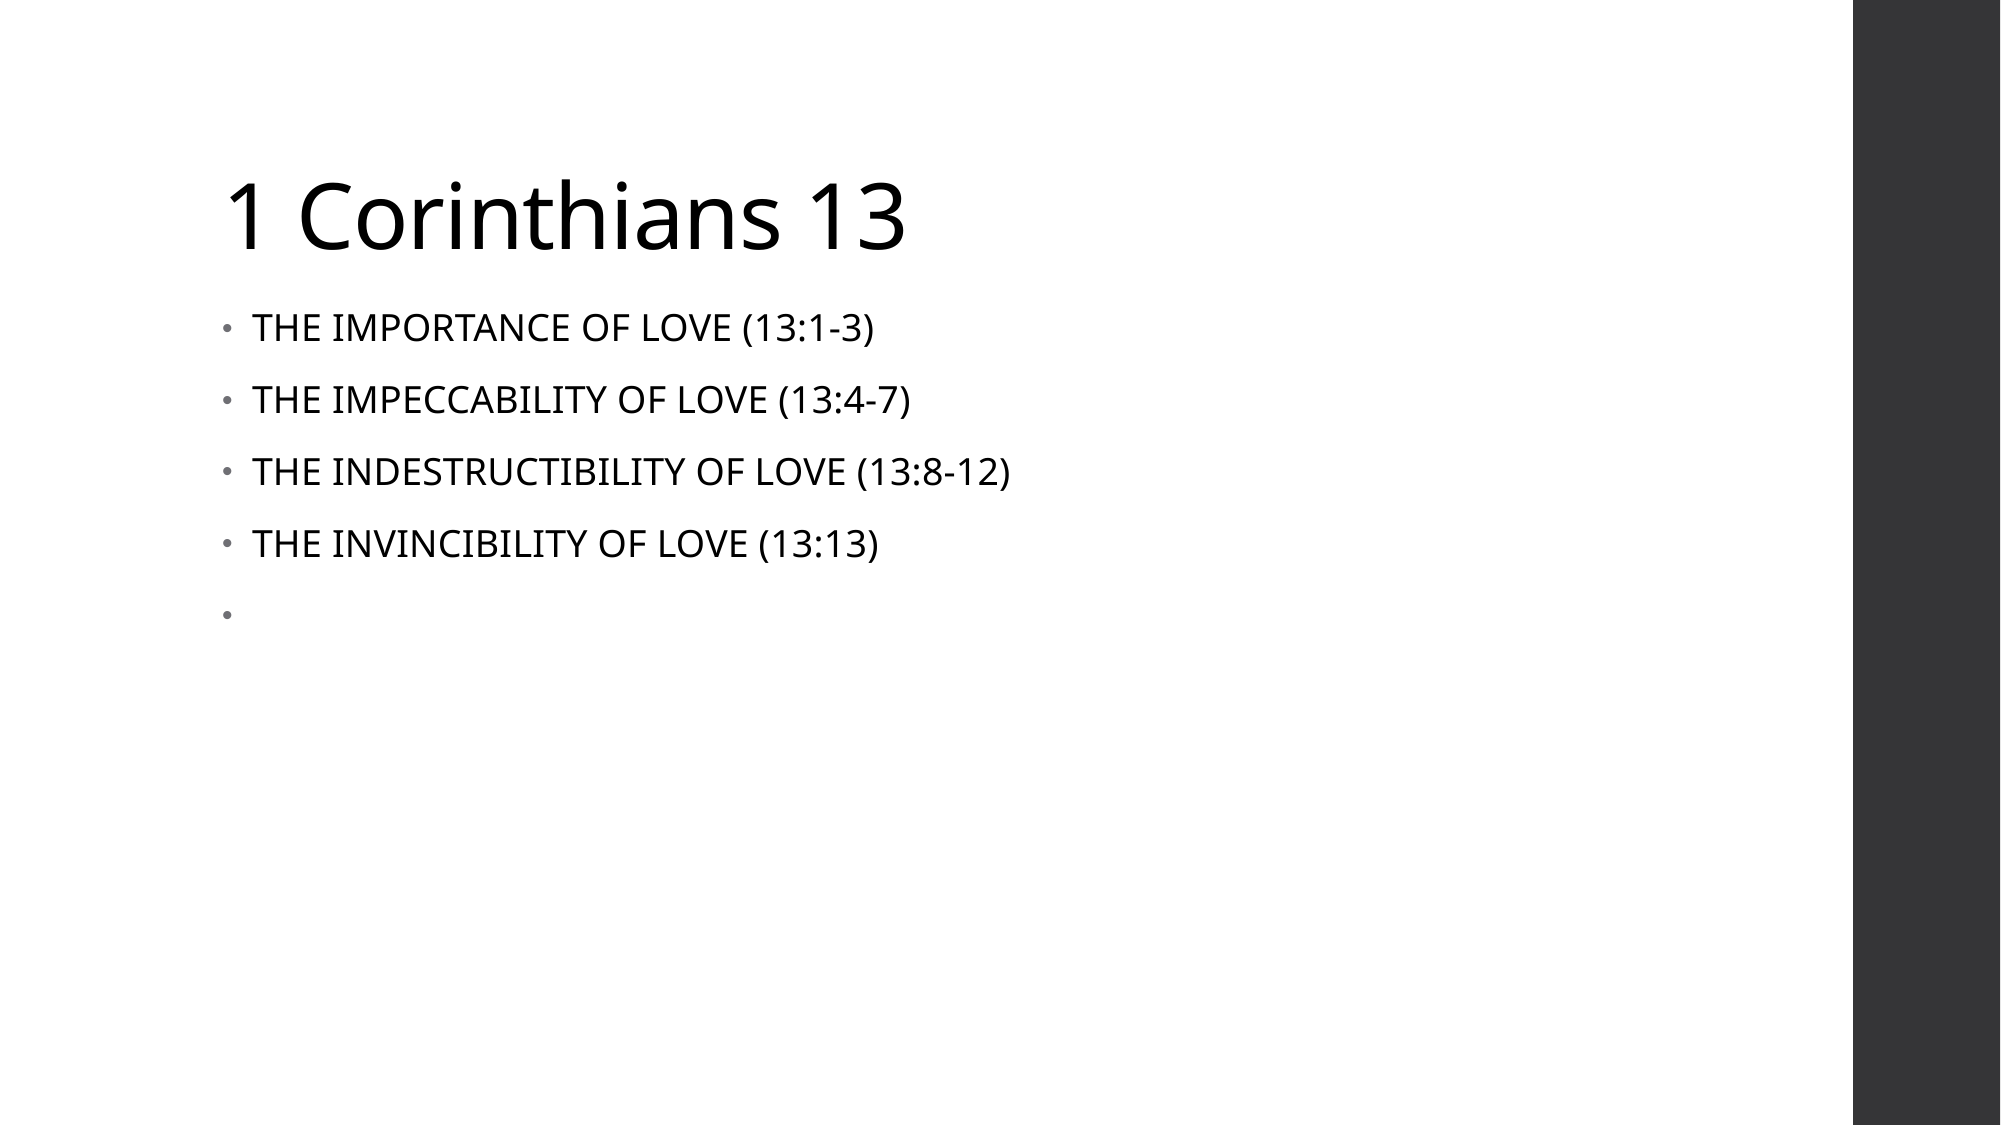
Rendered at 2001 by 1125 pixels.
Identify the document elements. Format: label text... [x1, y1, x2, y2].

list THE IMPORTANCE OF LOVE (13:1-3) THE IMPECCABILITY OF LOVE (13:4-7) THE INDESTRUCTIBILITY OF LOVE (13:8-12) THE INVINCIBILITY OF LOVE (13:13) [206, 299, 1617, 1014]
title 1 Corinthians 13 [206, 60, 1797, 278]
